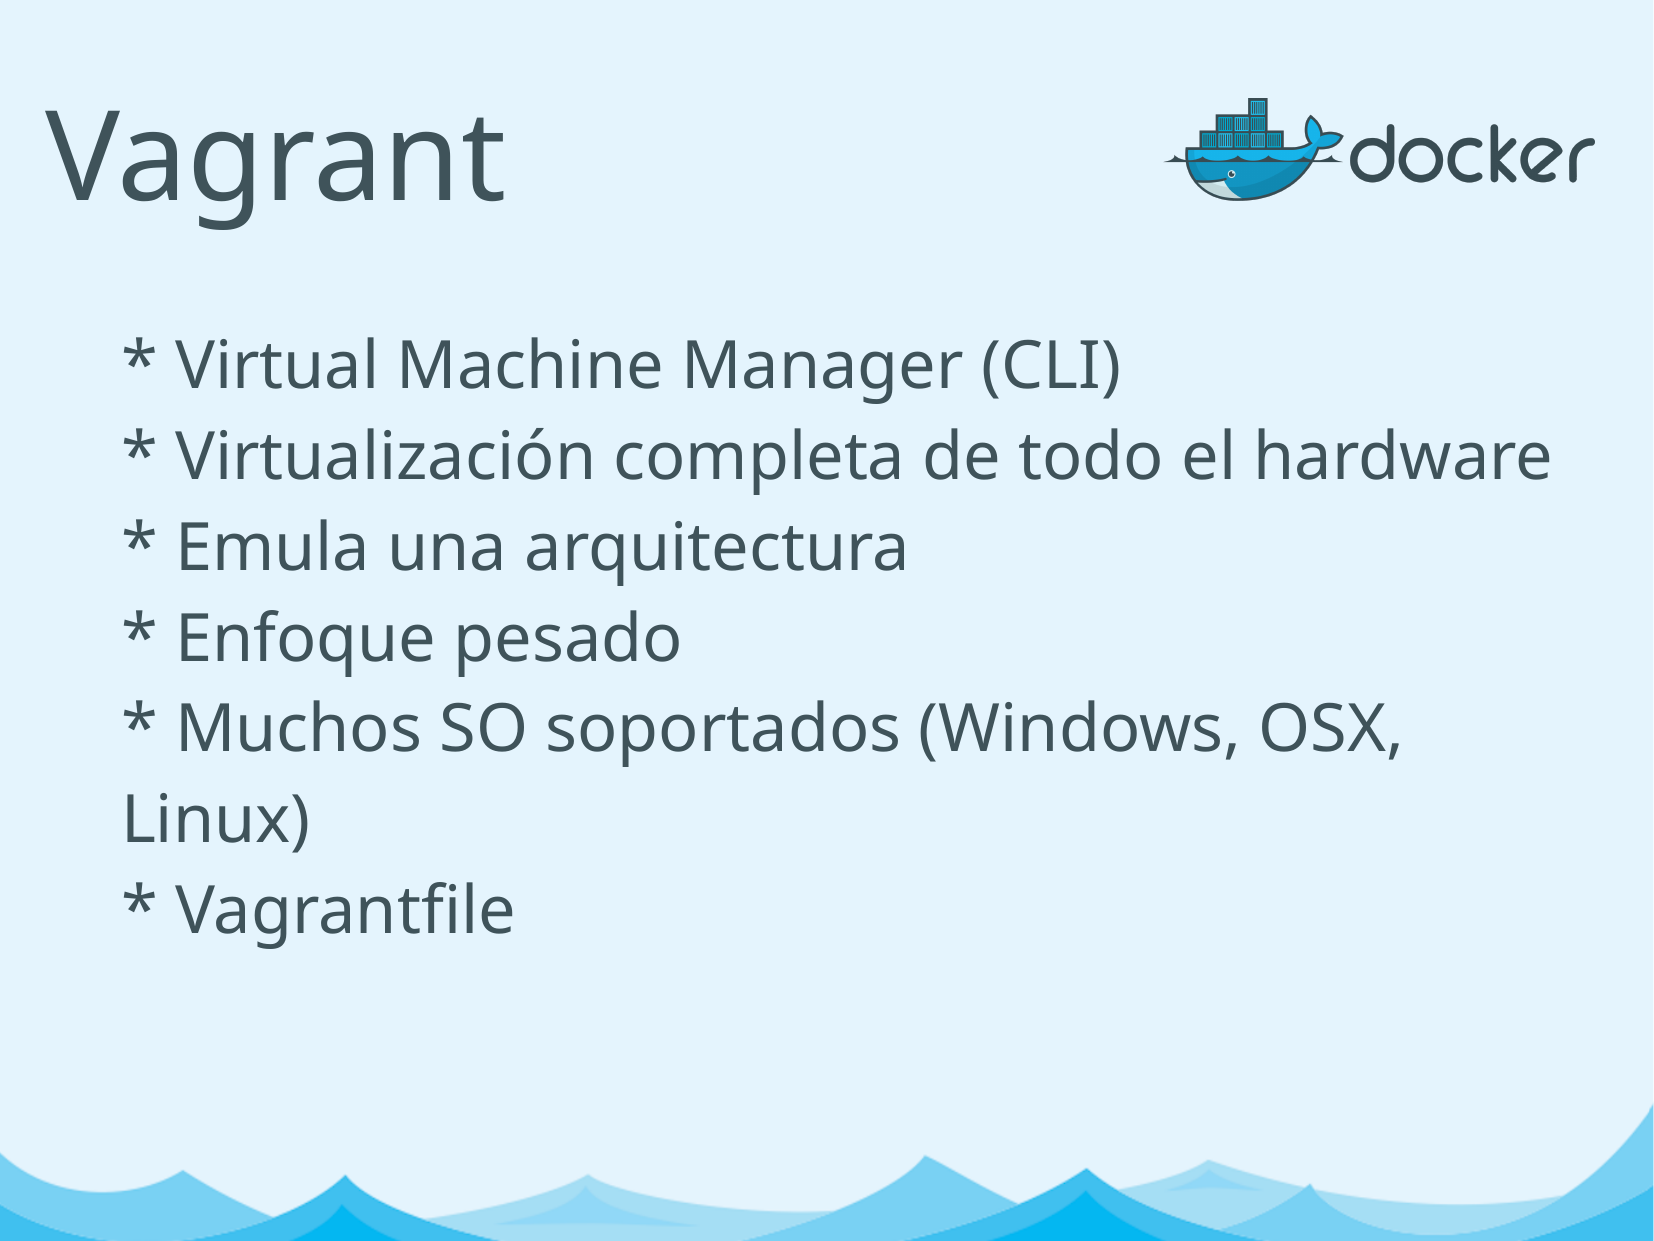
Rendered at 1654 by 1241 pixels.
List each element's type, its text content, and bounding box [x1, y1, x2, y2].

picture [1163, 98, 1595, 201]
picture [0, 1101, 1654, 1241]
text_box * Virtual Machine Manager (CLI) * Virtualización completa de todo el hardware * Emula una arquitectura * Enfoque pesado * Muchos SO soportados (Windows, OSX, Linux) * Vagrantfile [106, 310, 1619, 1102]
text_box Vagrant [30, 59, 513, 252]
